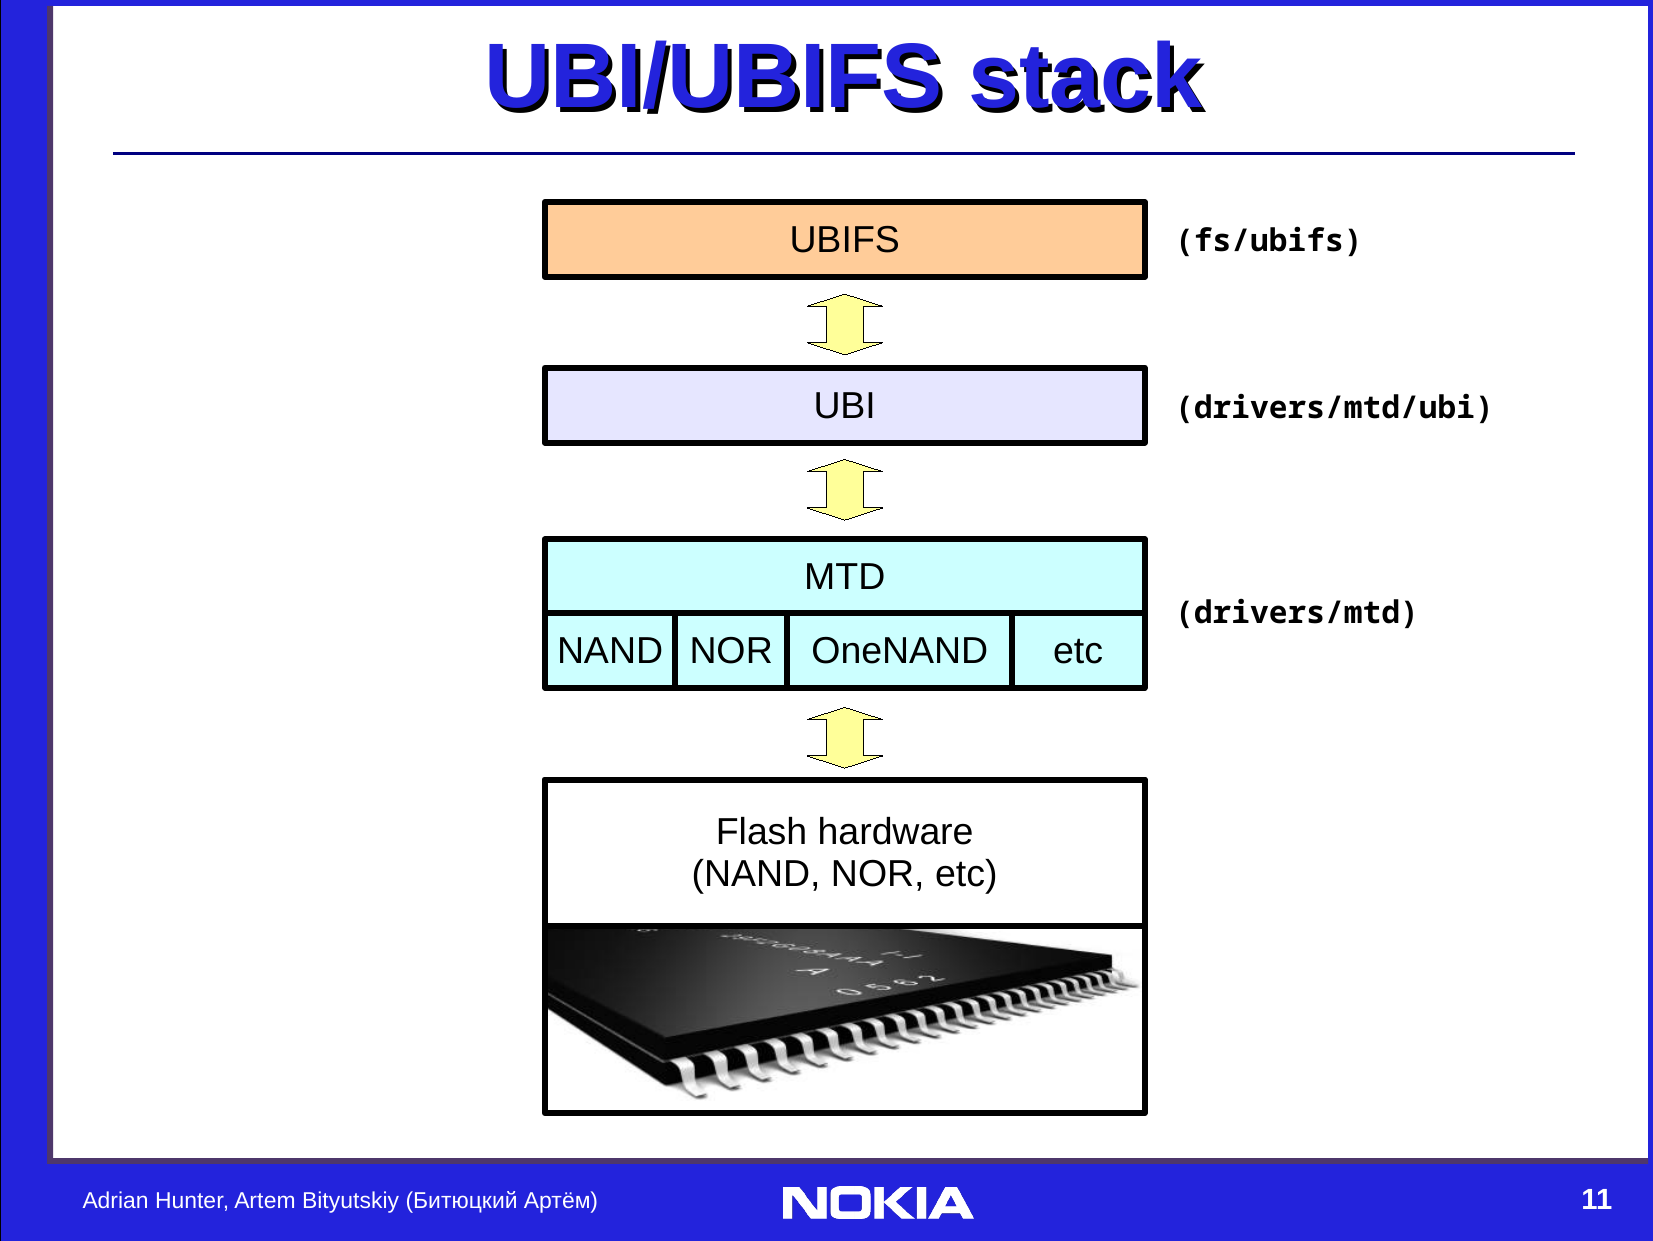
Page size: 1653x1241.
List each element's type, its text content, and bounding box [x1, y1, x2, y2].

picture [783, 1186, 974, 1219]
text_box [807, 707, 883, 769]
text_box [807, 294, 883, 355]
text_box UBIFS [544, 201, 1145, 277]
text_box NAND [545, 612, 675, 688]
text_box Flash hardware (NAND, NOR, etc) [544, 779, 1145, 926]
text_box (fs/ubifs) [1160, 210, 1423, 262]
text_box [807, 459, 883, 521]
text_box MTD [544, 539, 1145, 615]
title UBI/UBIFS stack [100, 2, 1588, 151]
text_box etc [1011, 612, 1145, 688]
text_box (drivers/mtd) [1160, 582, 1463, 634]
text_box NOR [675, 612, 787, 688]
text_box OneNAND [787, 612, 1011, 688]
text_box (drivers/mtd/ubi) [1160, 377, 1538, 429]
text_box UBI [544, 367, 1145, 443]
picture [548, 926, 1142, 1102]
